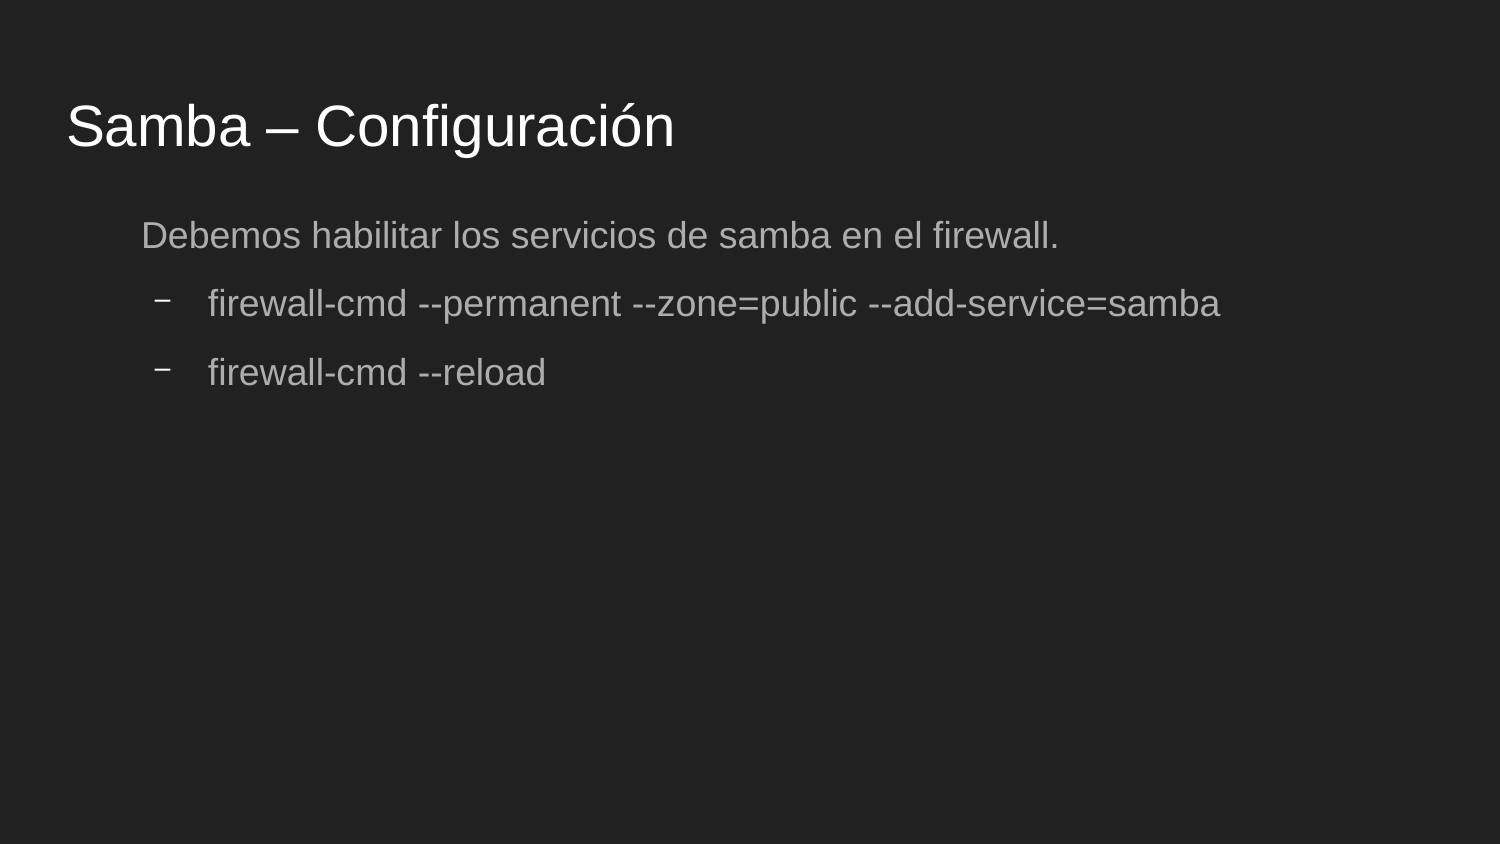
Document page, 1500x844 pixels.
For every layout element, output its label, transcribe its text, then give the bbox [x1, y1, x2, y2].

title Samba – Configuración [51, 72, 1449, 167]
list Debemos habilitar los servicios de samba en el firewall. firewall-cmd --permanent --zone=public --add-service=samba firewall-cmd --reload [51, 189, 1261, 750]
